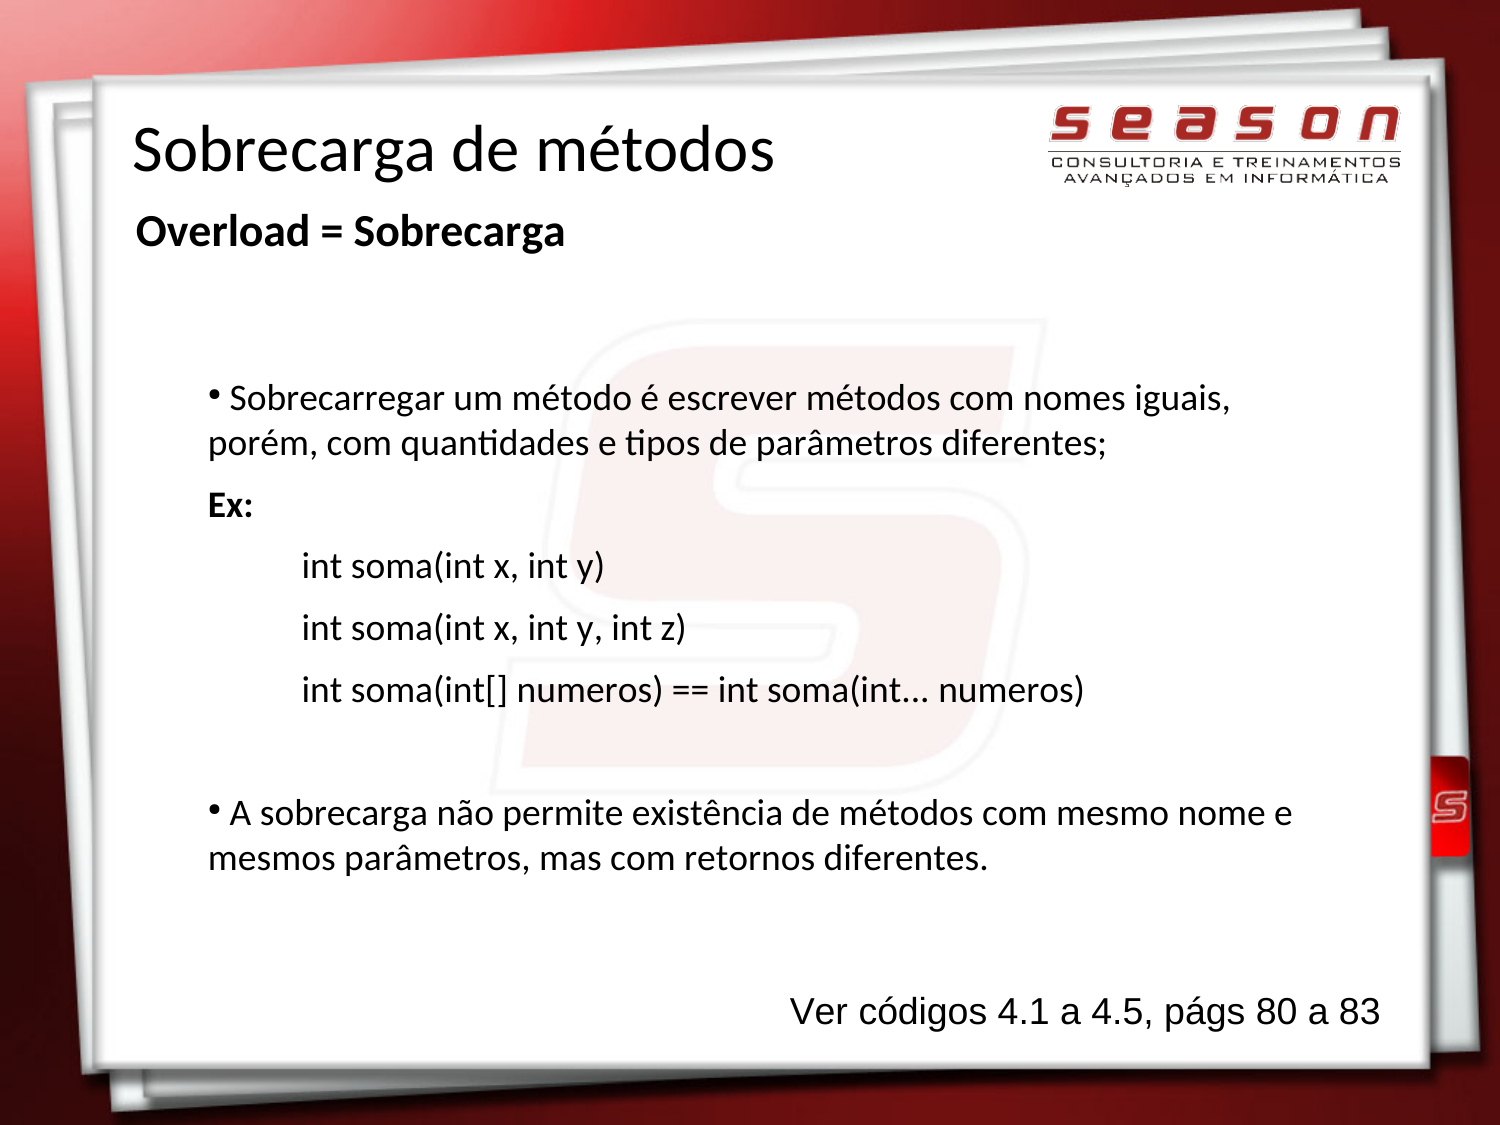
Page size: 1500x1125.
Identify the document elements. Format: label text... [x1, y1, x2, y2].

text_box Sobrecarregar um método é escrever métodos com nomes iguais, porém, com quantidades e tipos de parâmetros diferentes; Ex: int soma(int x, int y) int soma(int x, int y, int z) int soma(int[] numeros) == int soma(int... numeros) A sobrecarga não permite existência de métodos com mesmo nome e mesmos parâmetros, mas com retornos diferentes. [207, 328, 1328, 924]
text_box Ver códigos 4.1 a 4.5, págs 80 a 83 [708, 979, 1396, 1040]
title Sobrecarga de métodos [118, 33, 1394, 257]
text_box Overload = Sobrecarga [119, 200, 1240, 256]
picture [0, 0, 1500, 1125]
